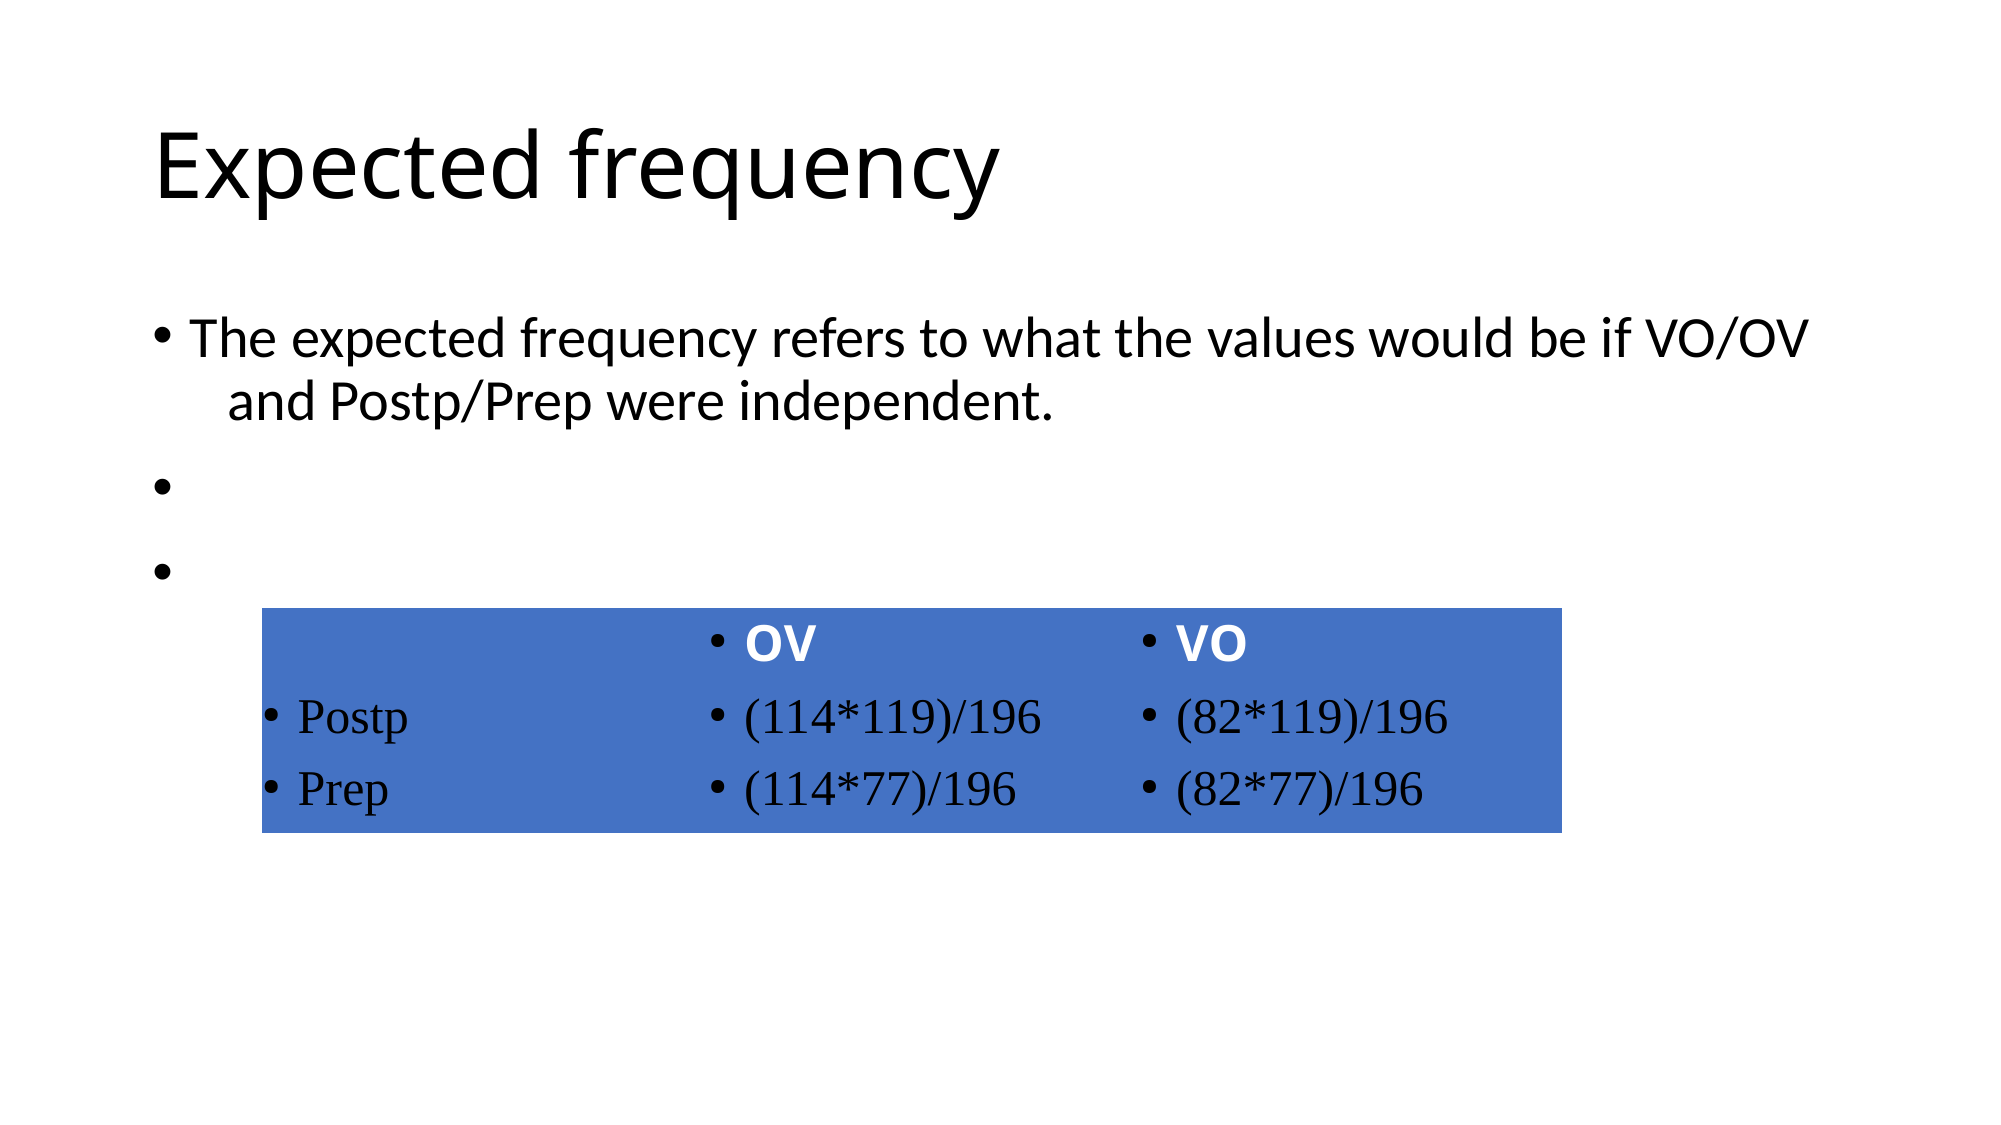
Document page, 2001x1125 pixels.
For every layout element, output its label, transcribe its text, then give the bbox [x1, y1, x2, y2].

table_header VO [1141, 608, 1562, 689]
table_header [262, 608, 709, 689]
table_cell (114*119)/196 [709, 689, 1141, 761]
table_cell (82*77)/196 [1141, 761, 1562, 833]
table_cell Postp [262, 689, 709, 761]
table_header OV [709, 608, 1141, 689]
table_cell (82*119)/196 [1141, 689, 1562, 761]
table_cell (114*77)/196 [709, 761, 1141, 833]
list The expected frequency refers to what the values would be if VO/OV and Postp/Prep were independent. [137, 299, 1863, 517]
table_cell Prep [262, 761, 709, 833]
title Expected frequency [137, 59, 1863, 278]
